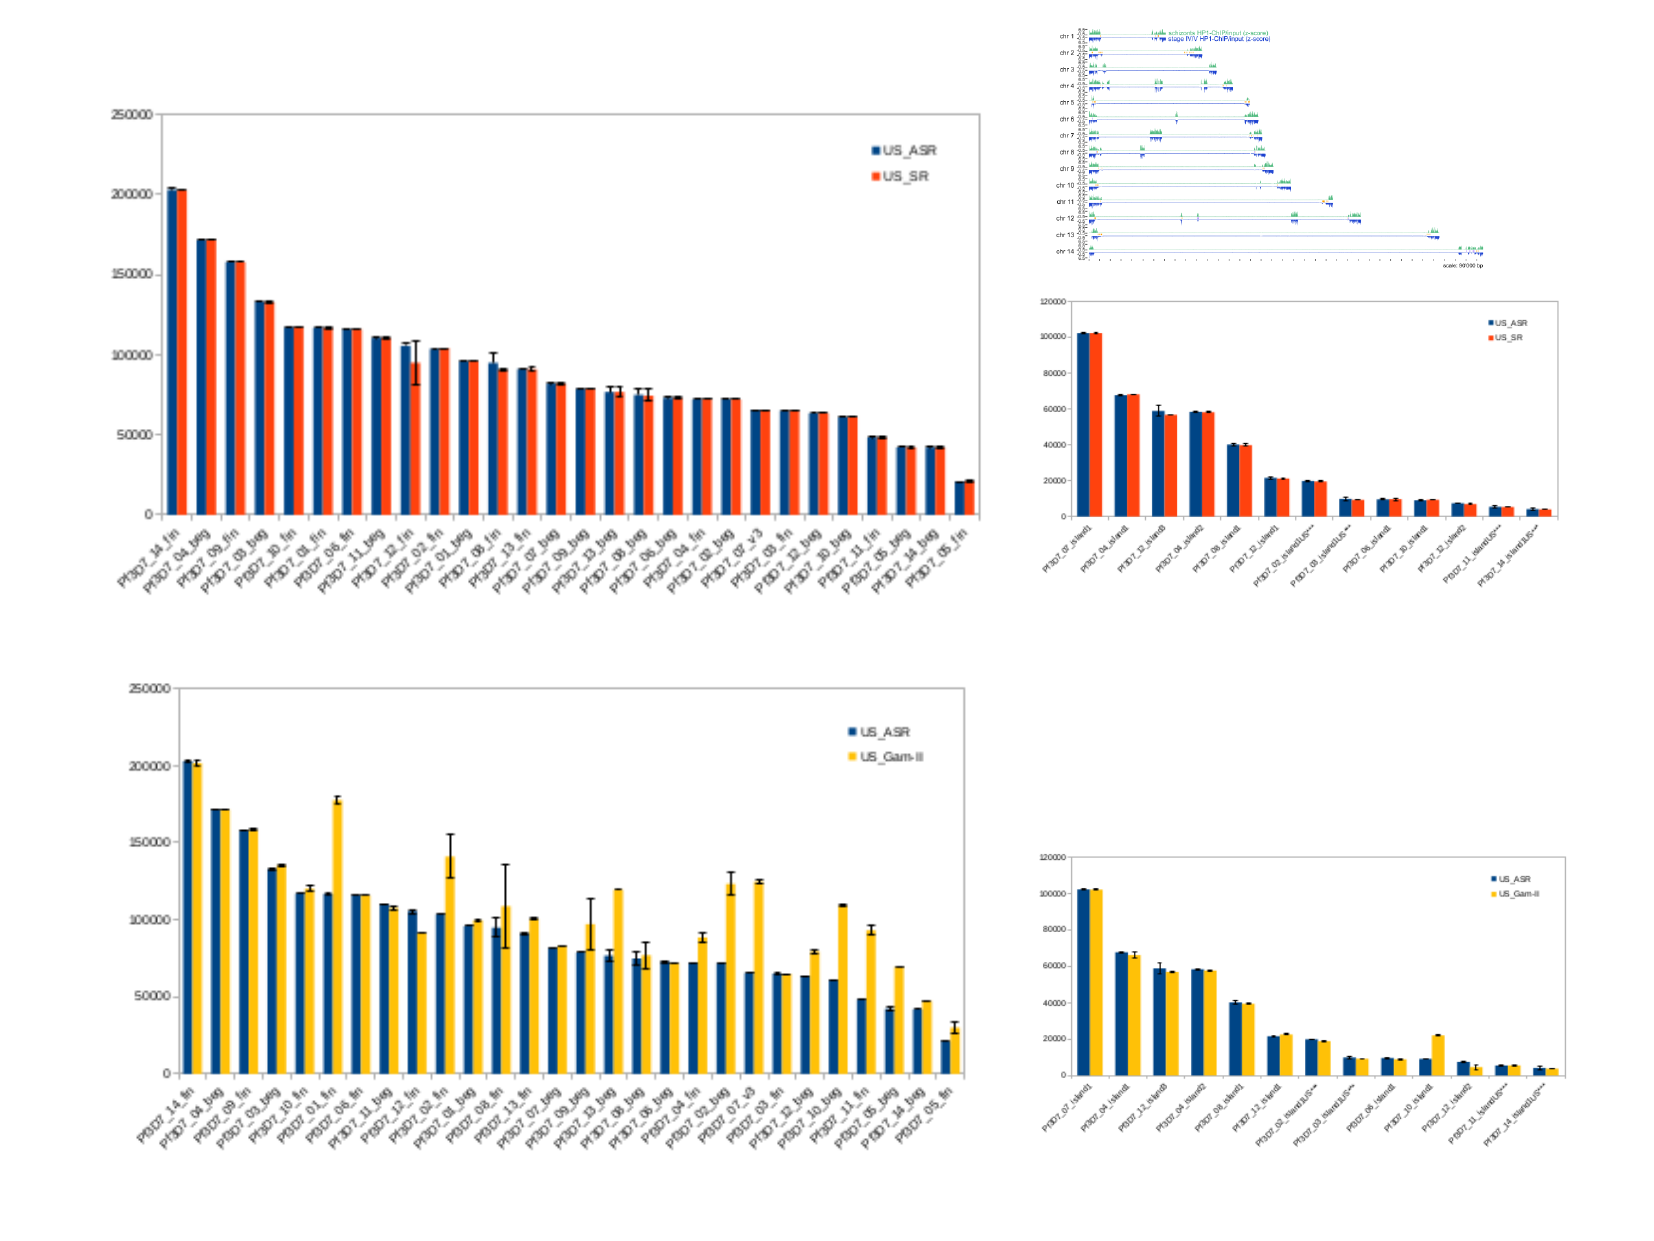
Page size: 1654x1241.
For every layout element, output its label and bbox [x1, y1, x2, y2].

picture [1021, 289, 1567, 597]
picture [103, 657, 981, 1158]
picture [1025, 842, 1571, 1152]
picture [82, 70, 991, 615]
picture [1051, 23, 1489, 277]
